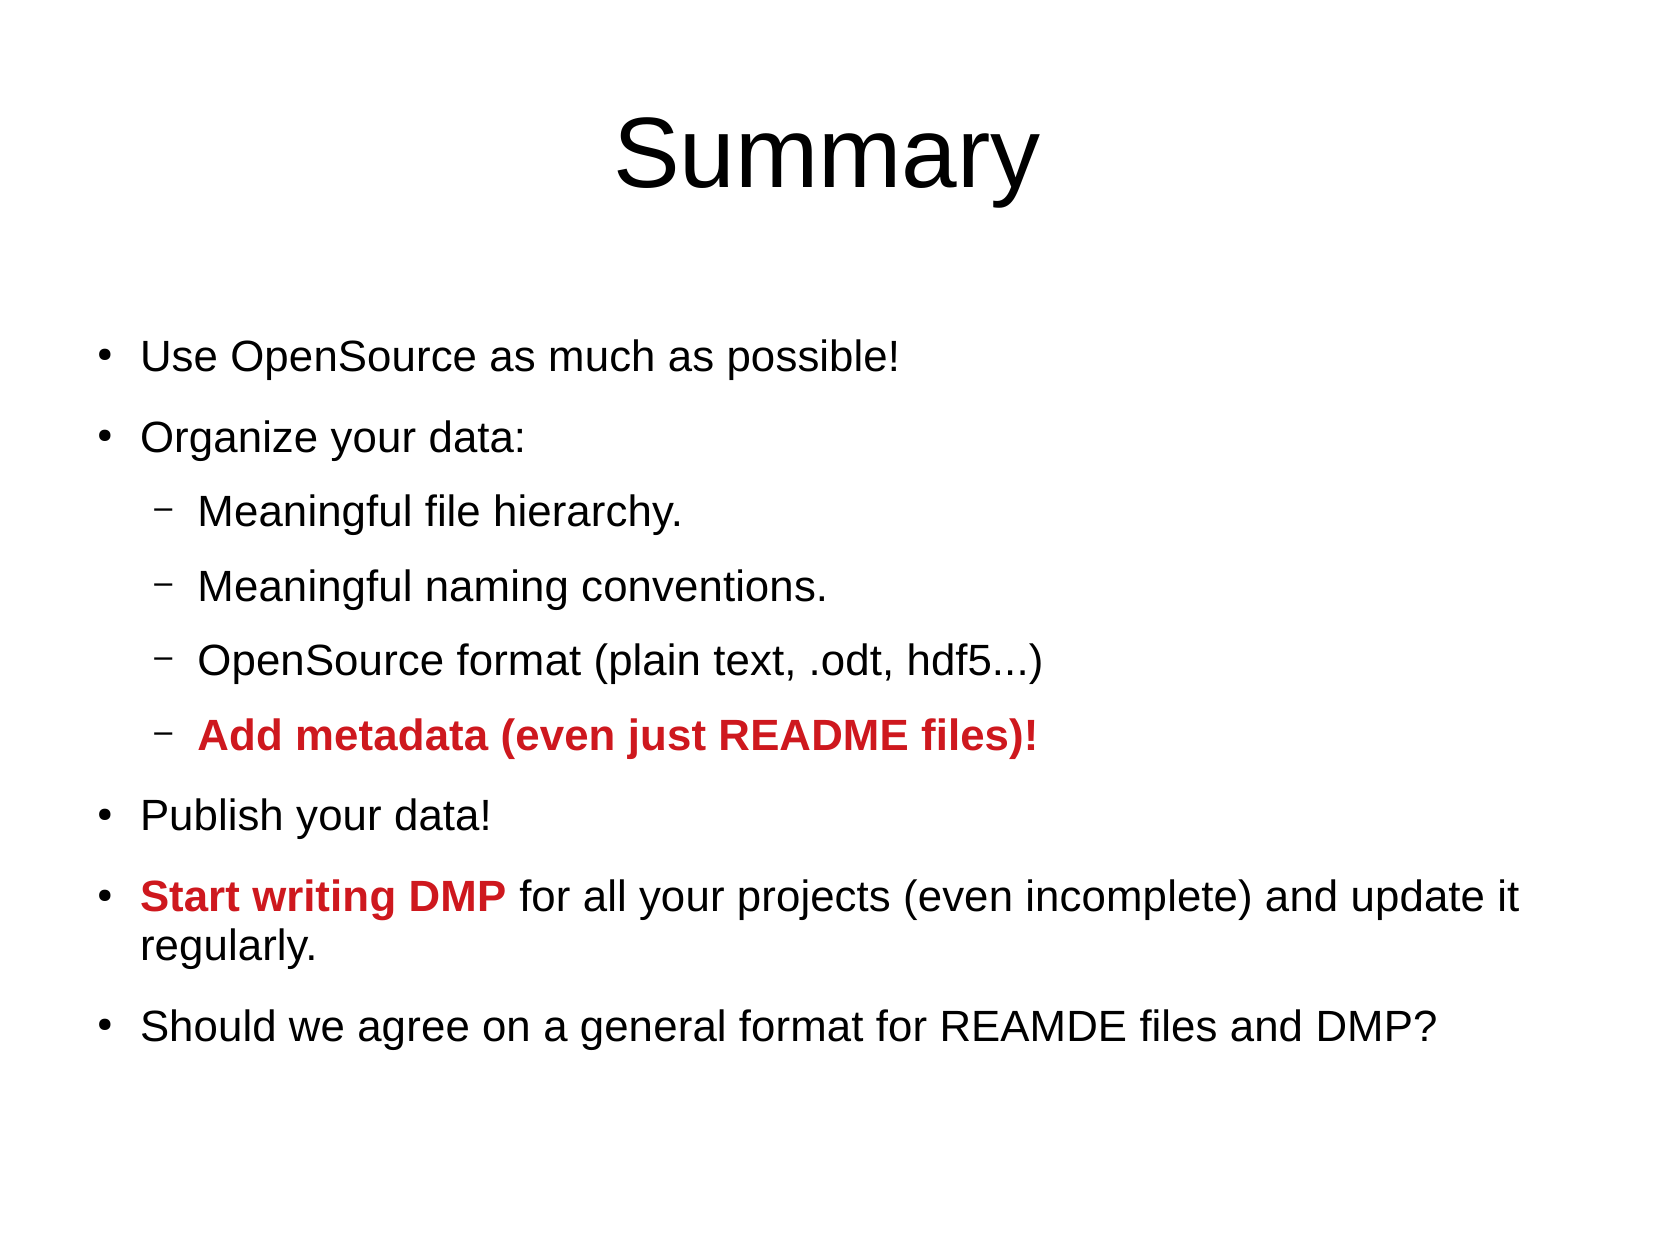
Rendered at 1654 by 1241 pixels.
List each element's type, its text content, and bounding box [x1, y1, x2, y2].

list Use OpenSource as much as possible! Organize your data: Meaningful file hierarchy. Meaningful naming conventions. OpenSource format (plain text, .odt, hdf5...) Add metadata (even just README files)! Publish your data! Start writing DMP for all your projects (even incomplete) and update it regularly. Should we agree on a general format for REAMDE files and DMP? [82, 331, 1576, 1051]
title Summary [82, 49, 1571, 257]
